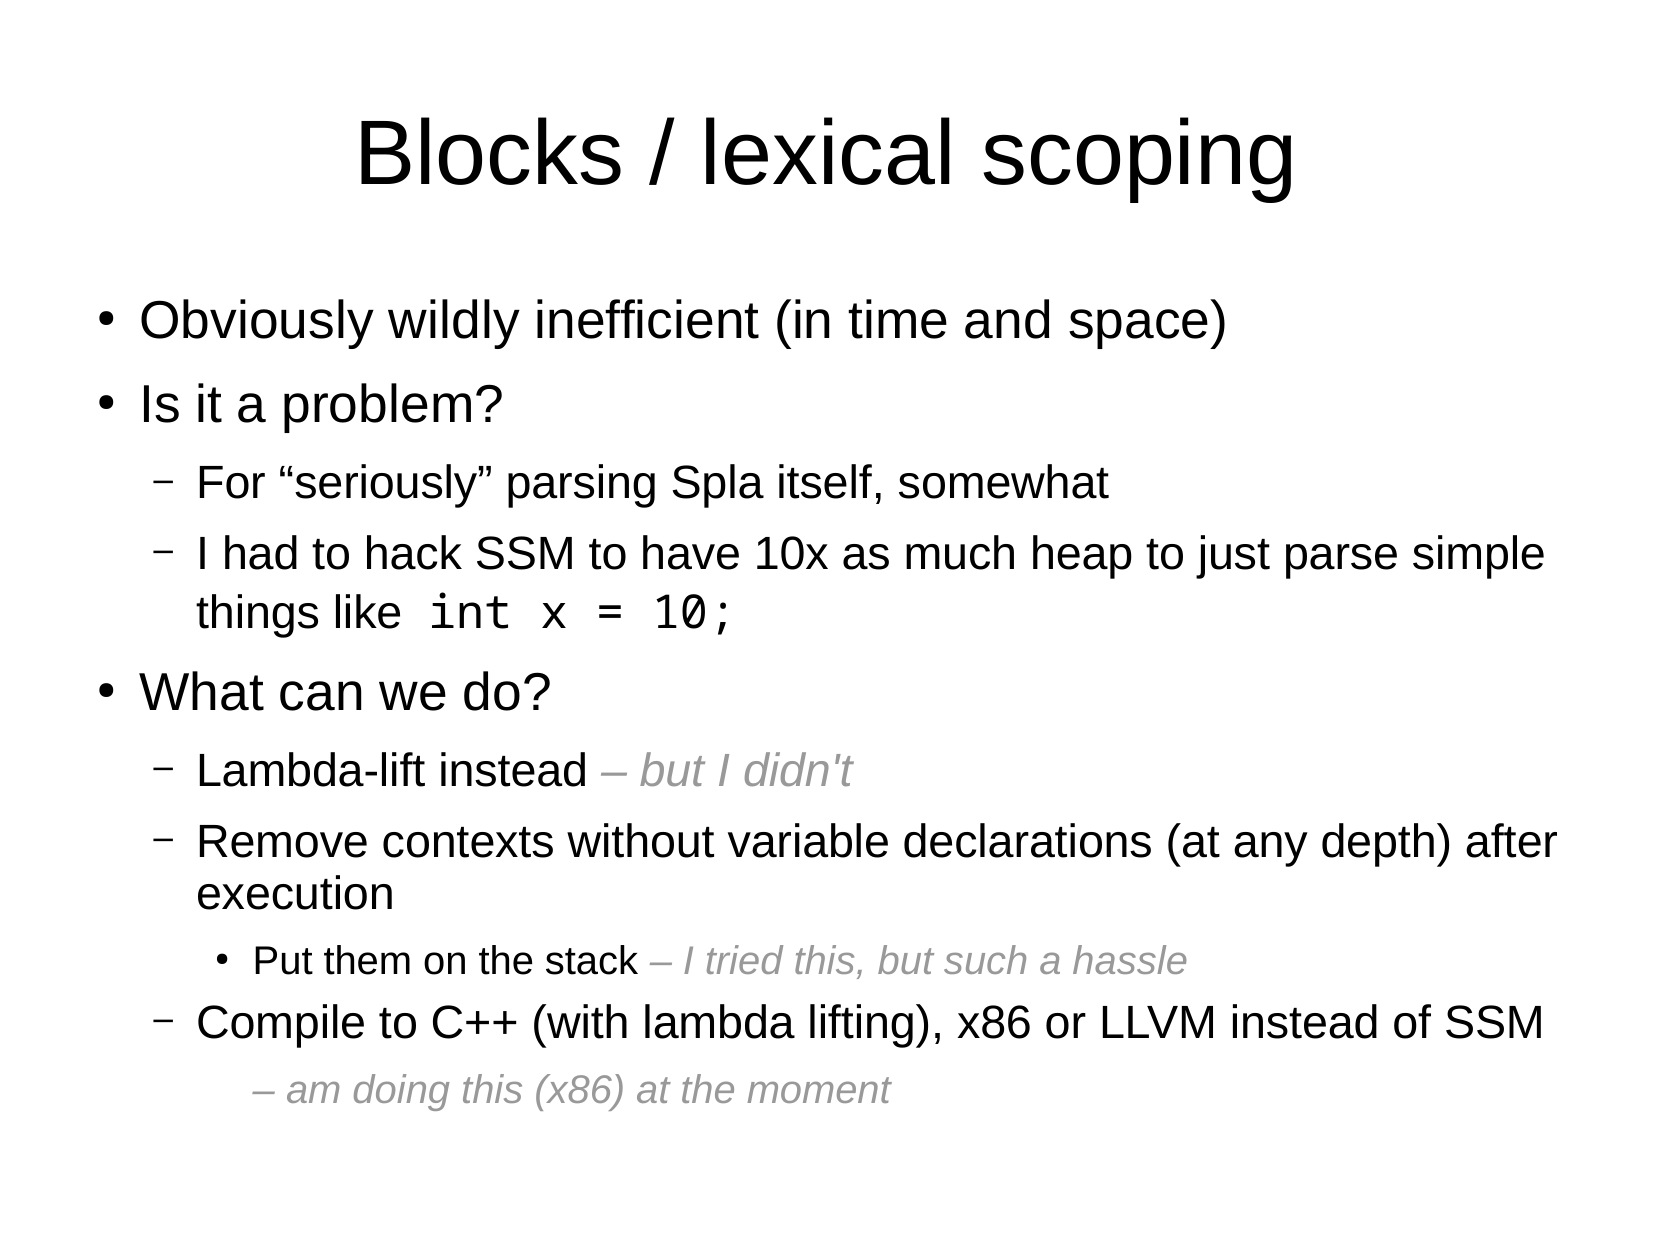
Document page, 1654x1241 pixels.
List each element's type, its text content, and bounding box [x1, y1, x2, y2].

list Obviously wildly inefficient (in time and space) Is it a problem? For “seriously” parsing Spla itself, somewhat I had to hack SSM to have 10x as much heap to just parse simple things like int x = 10; What can we do? Lambda-lift instead – but I didn't Remove contexts without variable declarations (at any depth) after execution Put them on the stack – I tried this, but such a hassle Compile to C++ (with lambda lifting), x86 or LLVM instead of SSM – am doing this (x86) at the moment [82, 290, 1571, 1157]
title Blocks / lexical scoping [82, 49, 1571, 257]
